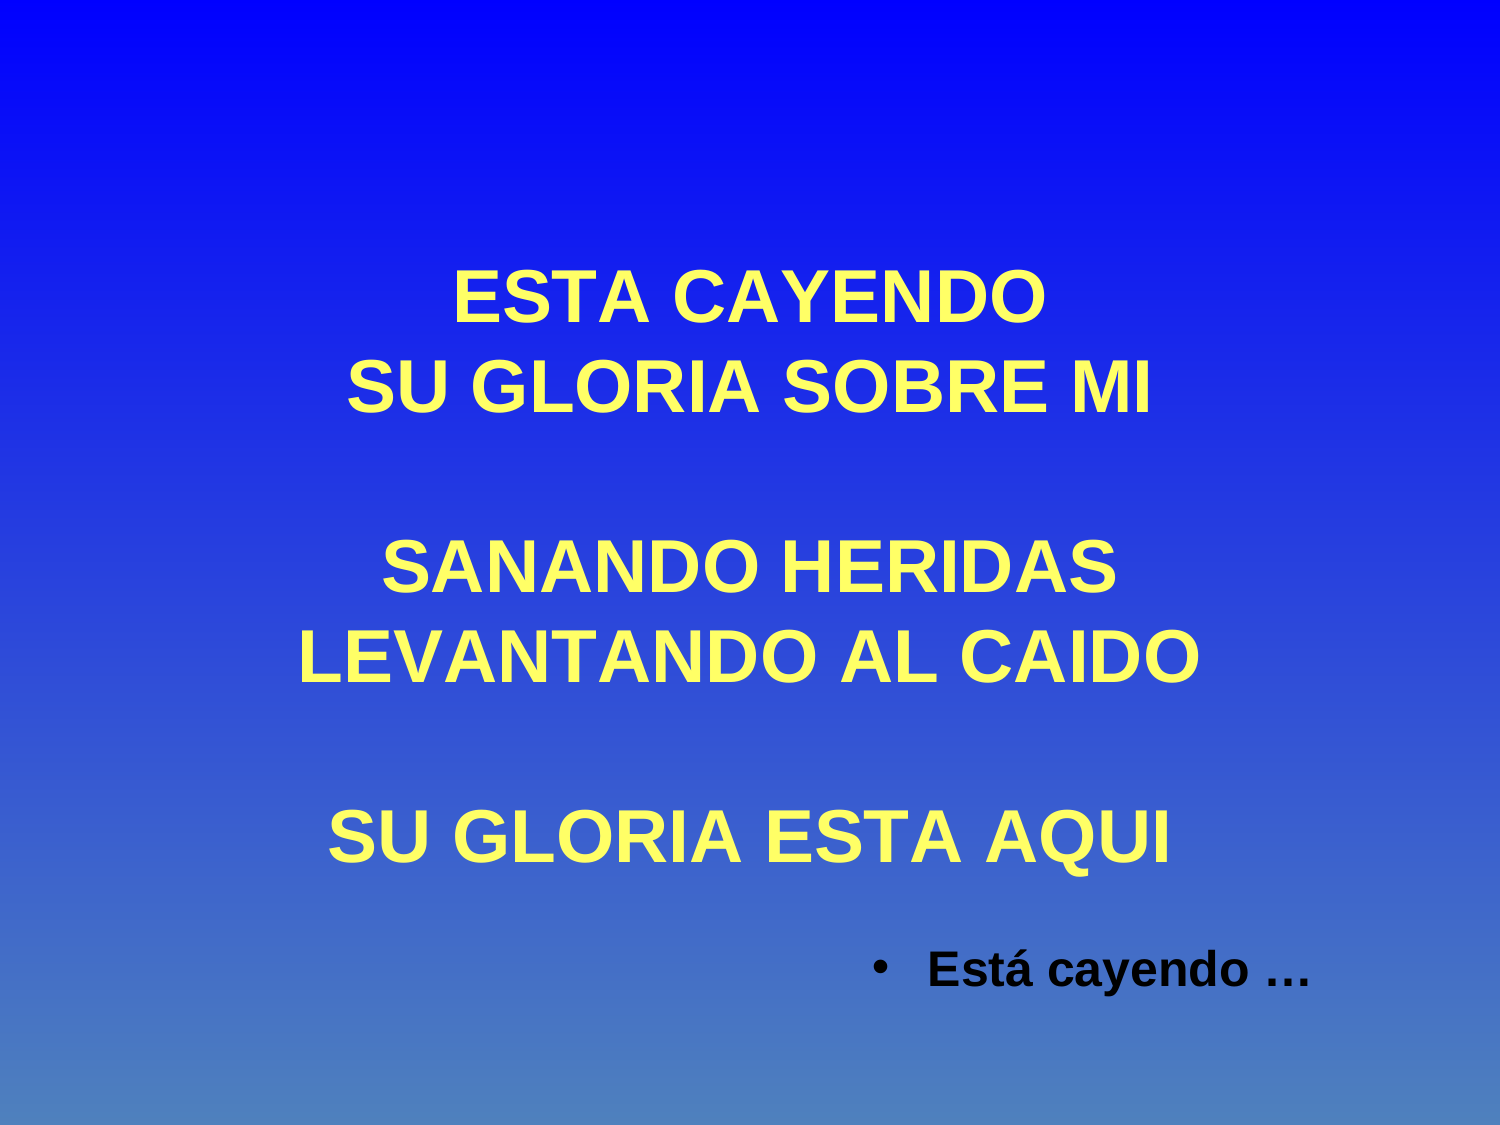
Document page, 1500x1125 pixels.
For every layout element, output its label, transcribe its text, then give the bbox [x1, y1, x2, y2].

text_box ESTA CAYENDO SU GLORIA SOBRE MI SANANDO HERIDAS LEVANTANDO AL CAIDO SU GLORIA ESTA AQUI [75, 468, 1426, 657]
text_box Está cayendo … [616, 928, 1329, 1012]
